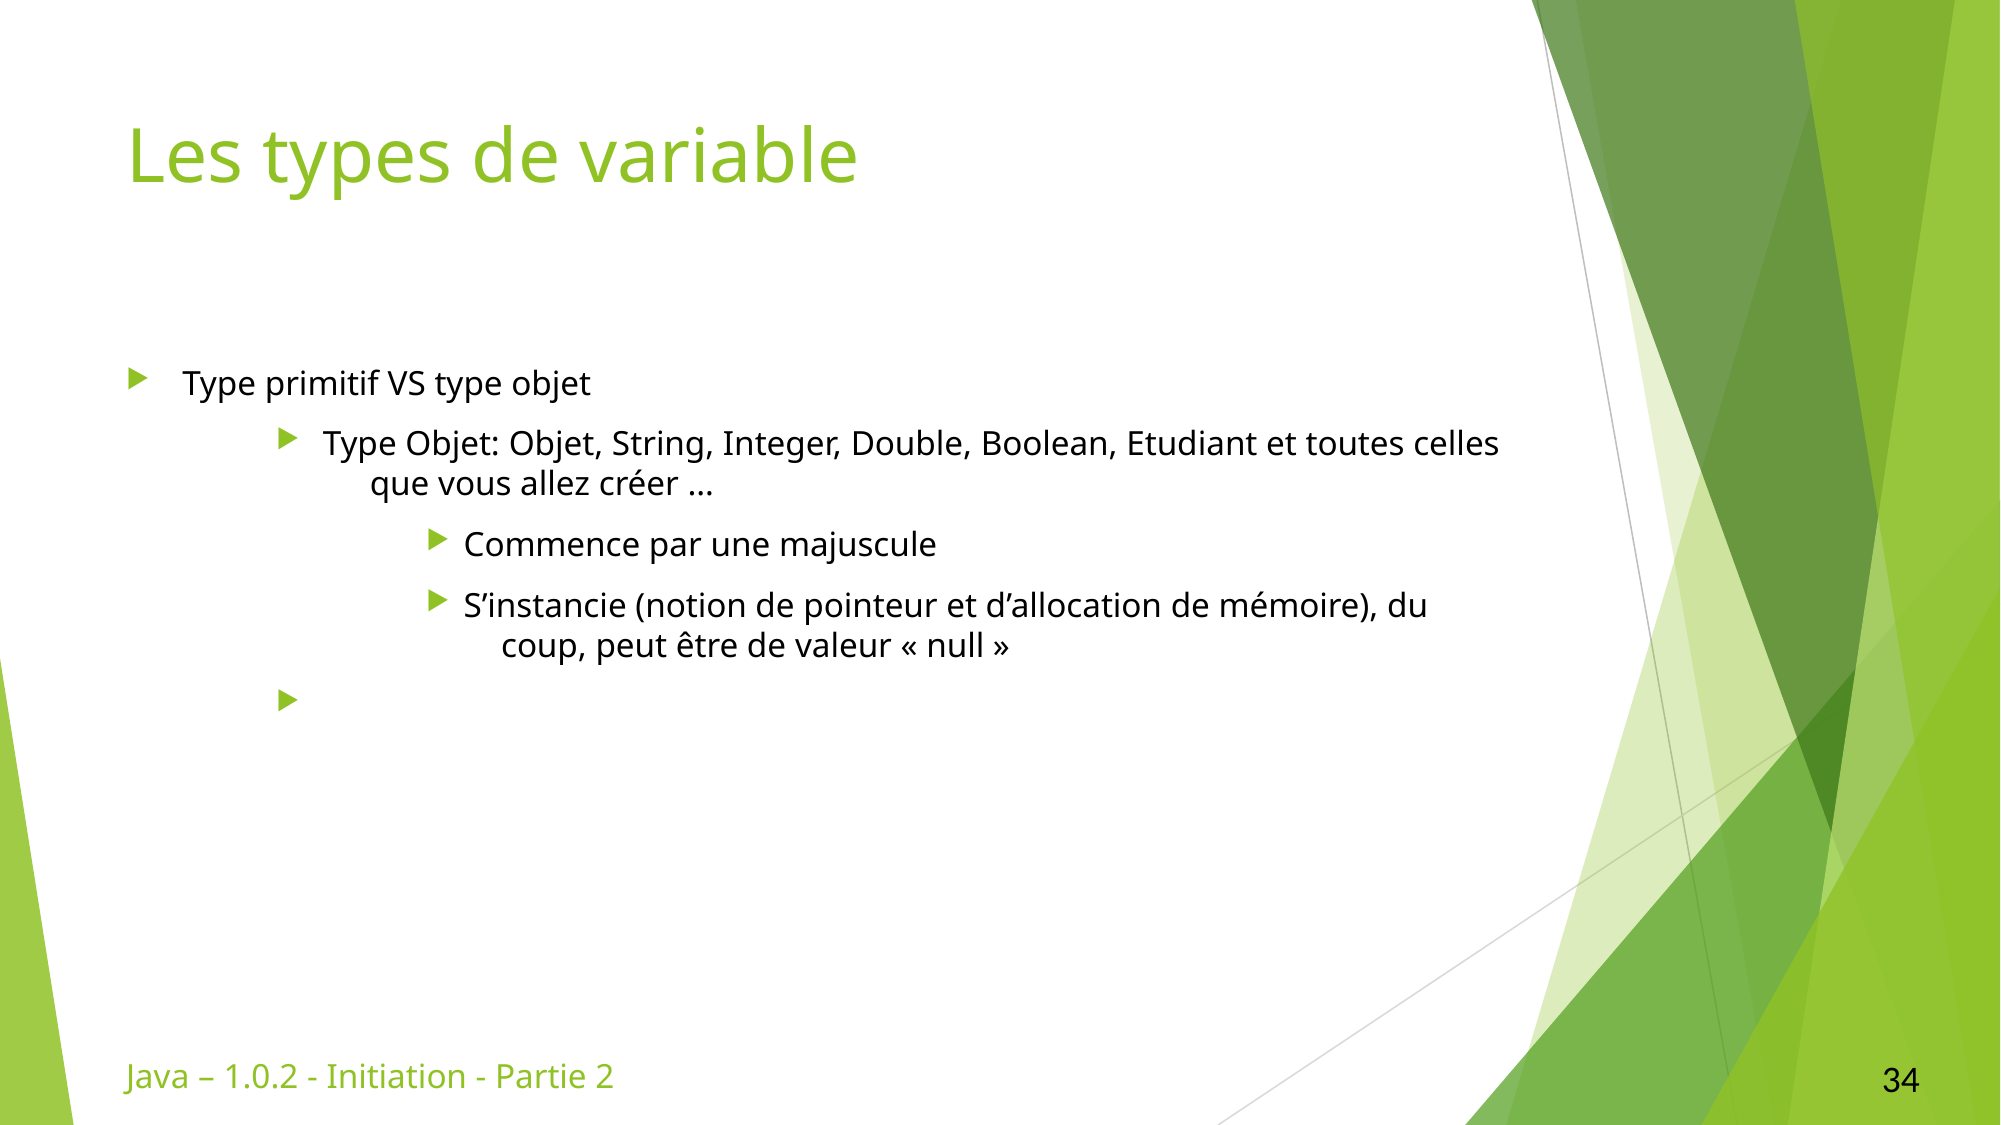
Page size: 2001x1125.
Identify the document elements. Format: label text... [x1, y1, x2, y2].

text_box Java – 1.0.2 - Initiation - Partie 2 [111, 1047, 1094, 1109]
list Type primitif VS type objet Type Objet: Objet, String, Integer, Double, Boolean, Etudiant et toutes celles que vous allez créer … Commence par une majuscule S’instancie (notion de pointeur et d’allocation de mémoire), du coup, peut être de valeur « null » [111, 354, 1522, 992]
title Les types de variable [111, 99, 1522, 317]
text_box [1866, 1047, 1979, 1108]
